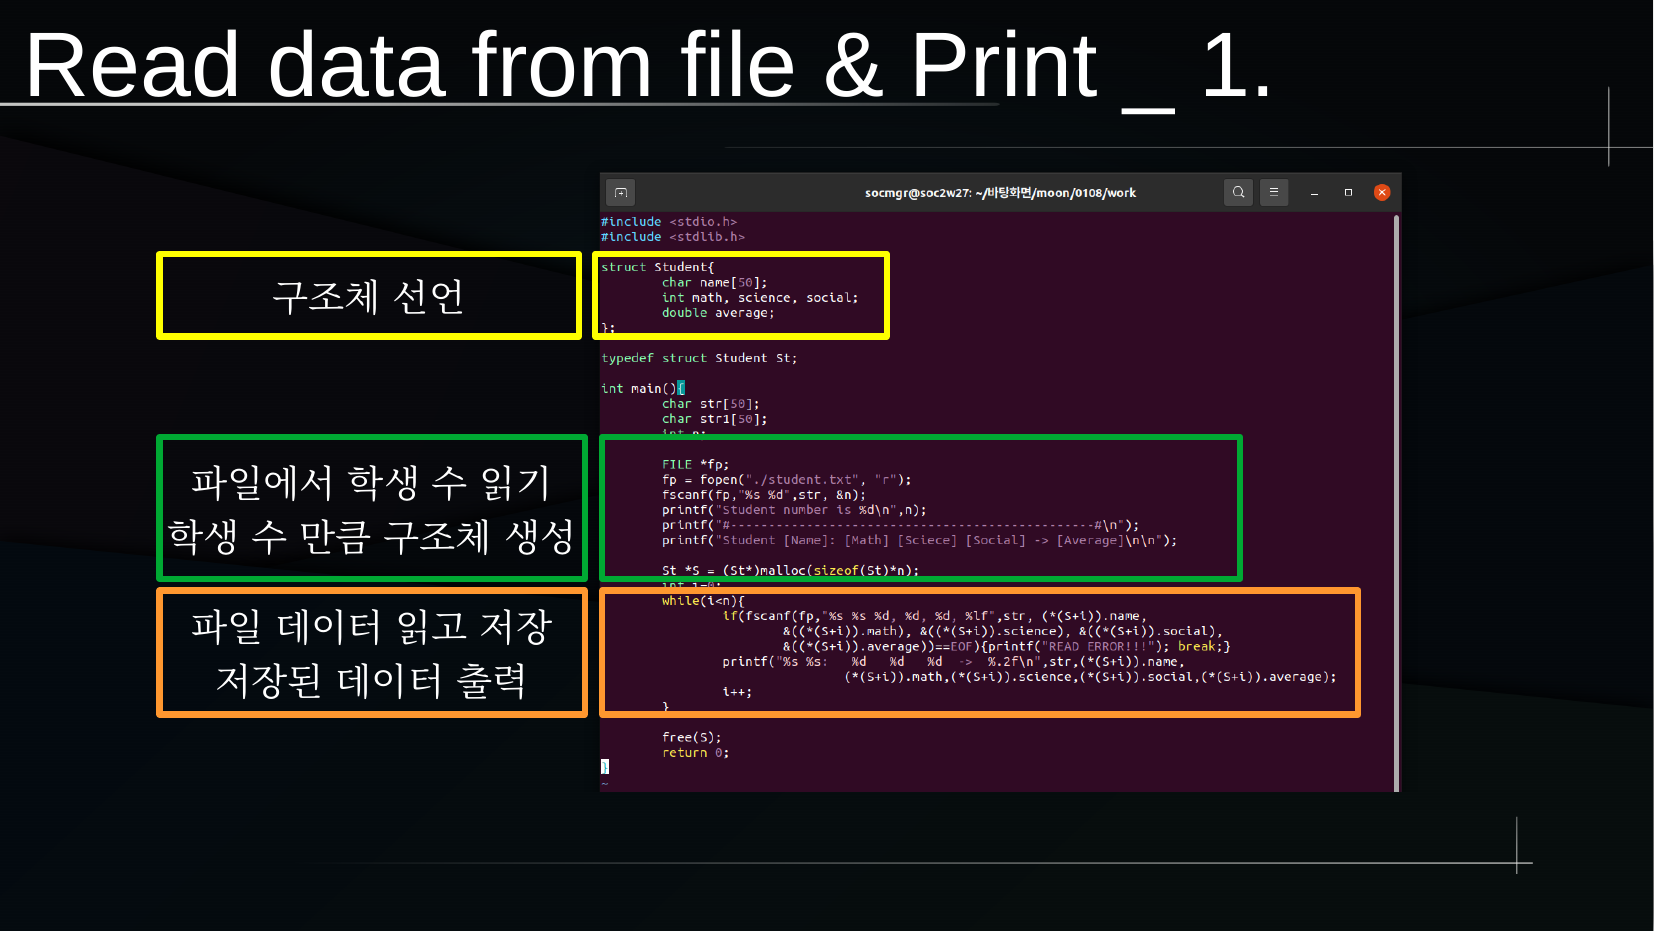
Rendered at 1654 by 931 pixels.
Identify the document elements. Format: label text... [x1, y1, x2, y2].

text_box 구조체 선언 [159, 253, 579, 337]
title Read data from file & Print _ 1. [23, 11, 1589, 119]
text_box 파일 데이터 읽고 저장 저장된 데이터 출력 [159, 590, 585, 715]
text_box 파일에서 학생 수 읽기 학생 수 만큼 구조체 생성 [159, 437, 585, 579]
picture [0, 0, 1654, 931]
